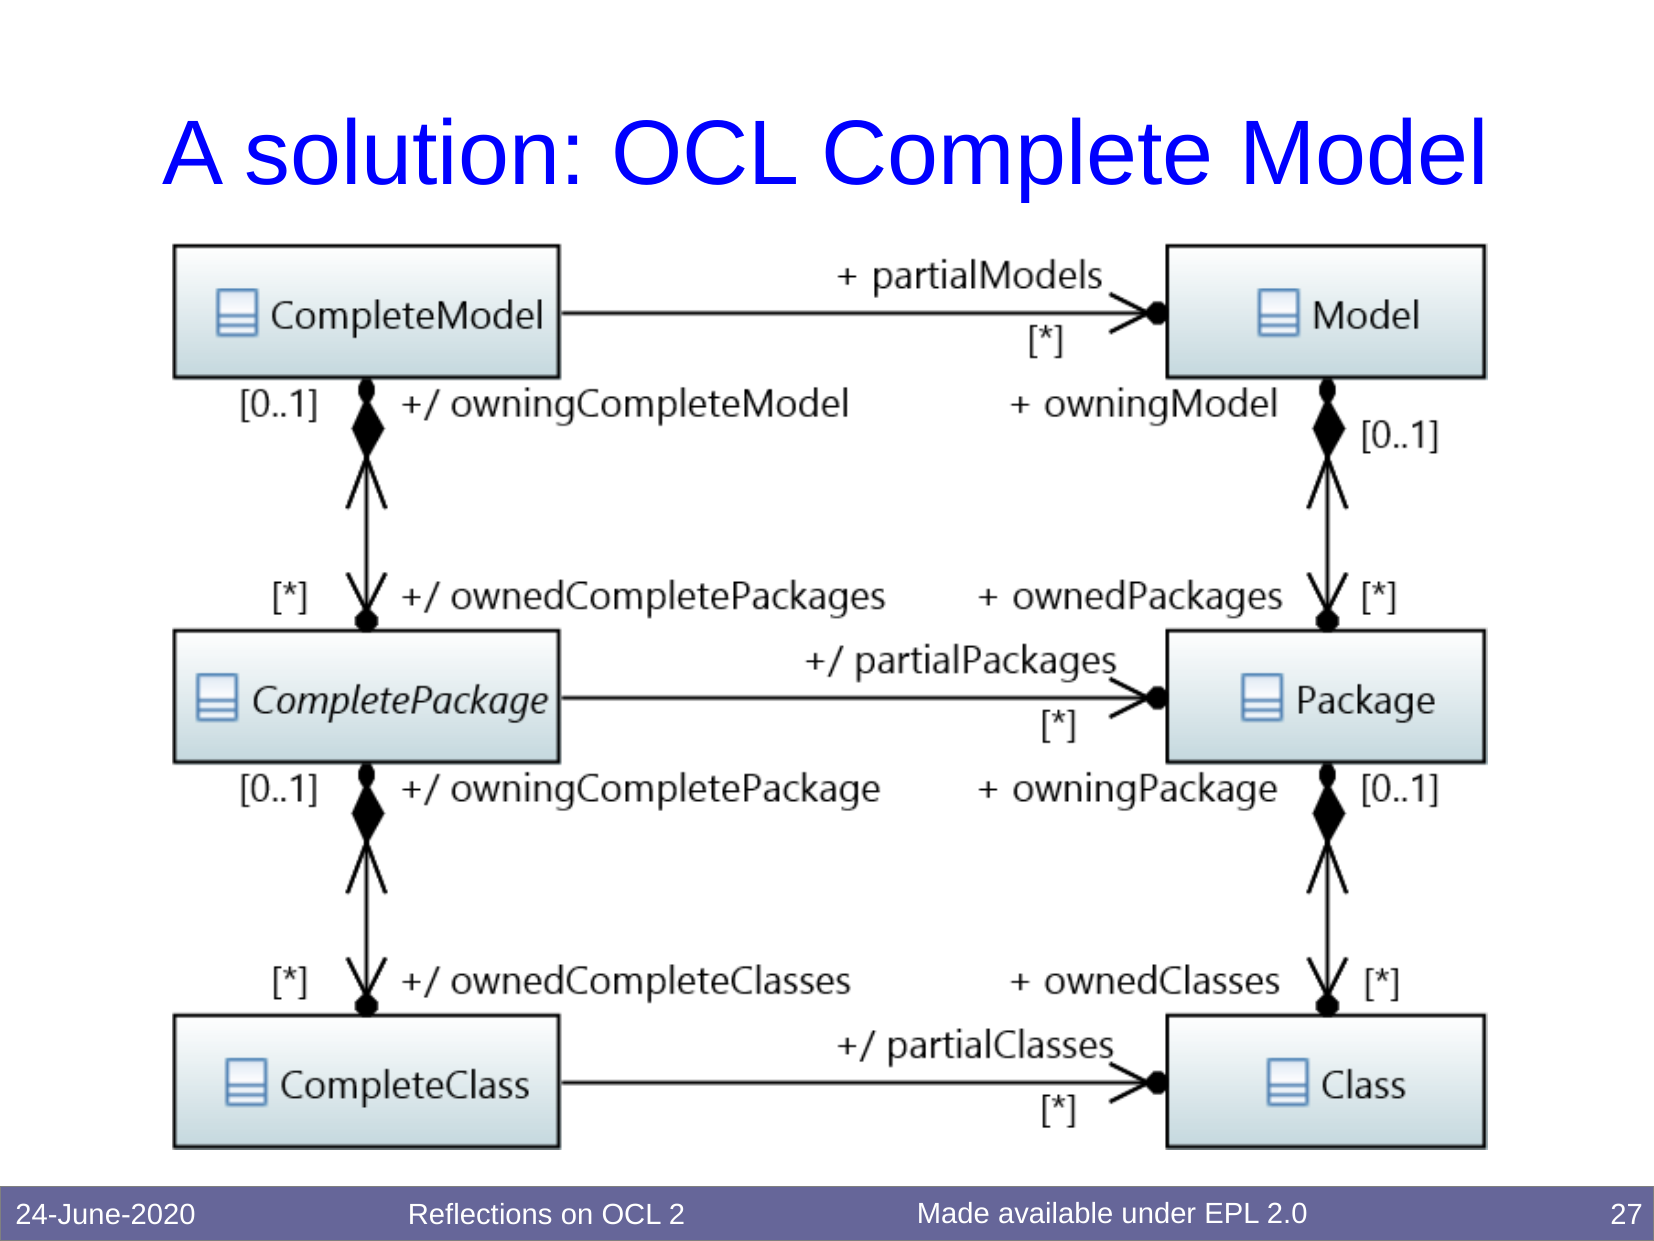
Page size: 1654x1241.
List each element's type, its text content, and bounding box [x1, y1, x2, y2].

picture [172, 243, 1488, 1150]
title A solution: OCL Complete Model [82, 49, 1571, 257]
